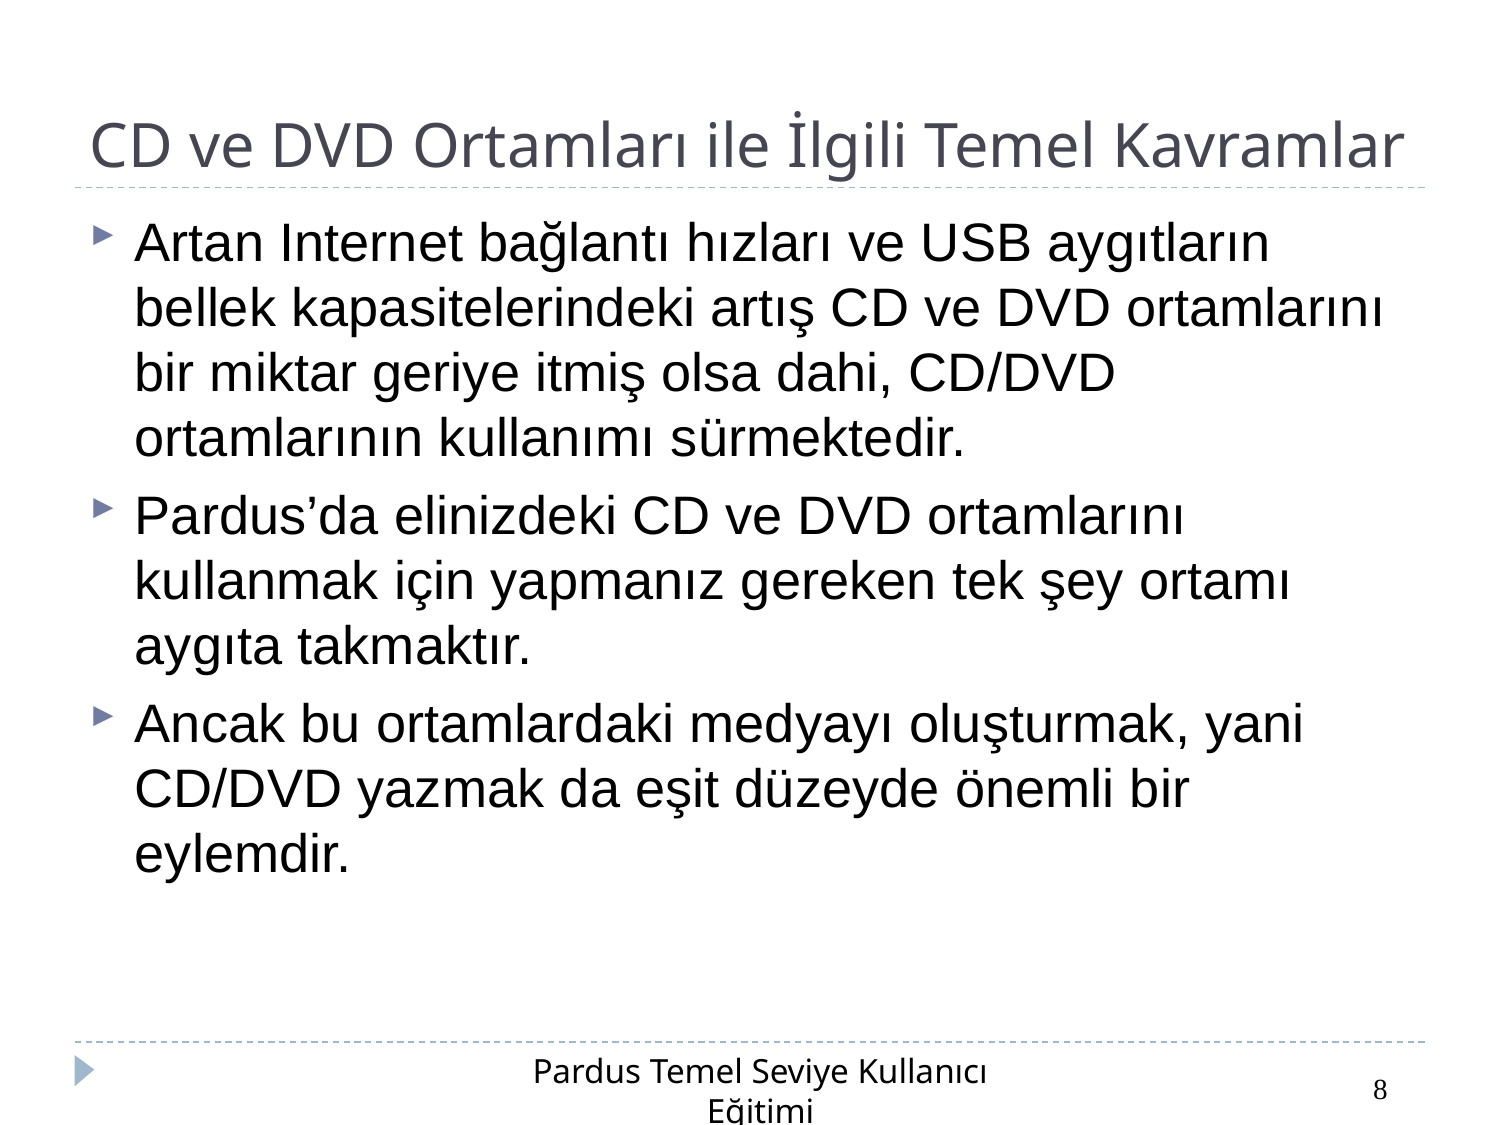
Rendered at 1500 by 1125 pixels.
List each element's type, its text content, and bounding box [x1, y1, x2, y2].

title CD ve DVD Ortamları ile İlgili Temel Kavramlar [75, 24, 1425, 188]
list Artan Internet bağlantı hızları ve USB aygıtların bellek kapasitelerindeki artış CD ve DVD ortamlarını bir miktar geriye itmiş olsa dahi, CD/DVD ortamlarının kullanımı sürmektedir. Pardus’da elinizdeki CD ve DVD ortamlarını kullanmak için yapmanız gereken tek şey ortamı aygıta takmaktır. Ancak bu ortamlardaki medyayı oluşturmak, yani CD/DVD yazmak da eşit düzeyde önemli bir eylemdir. [75, 200, 1425, 1010]
